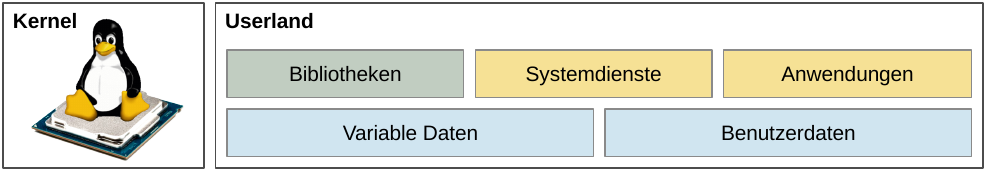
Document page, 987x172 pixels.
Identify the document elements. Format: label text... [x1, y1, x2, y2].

text_box [2, 2, 204, 169]
text_box Benutzerdaten [605, 109, 972, 157]
picture [29, 16, 185, 163]
text_box [215, 2, 984, 169]
text_box Variable Daten [227, 109, 594, 157]
text_box Bibliotheken [227, 50, 464, 98]
text_box Kernel [12, 9, 78, 34]
text_box Systemdienste [475, 50, 712, 98]
text_box Userland [225, 9, 315, 34]
text_box Anwendungen [723, 50, 972, 98]
